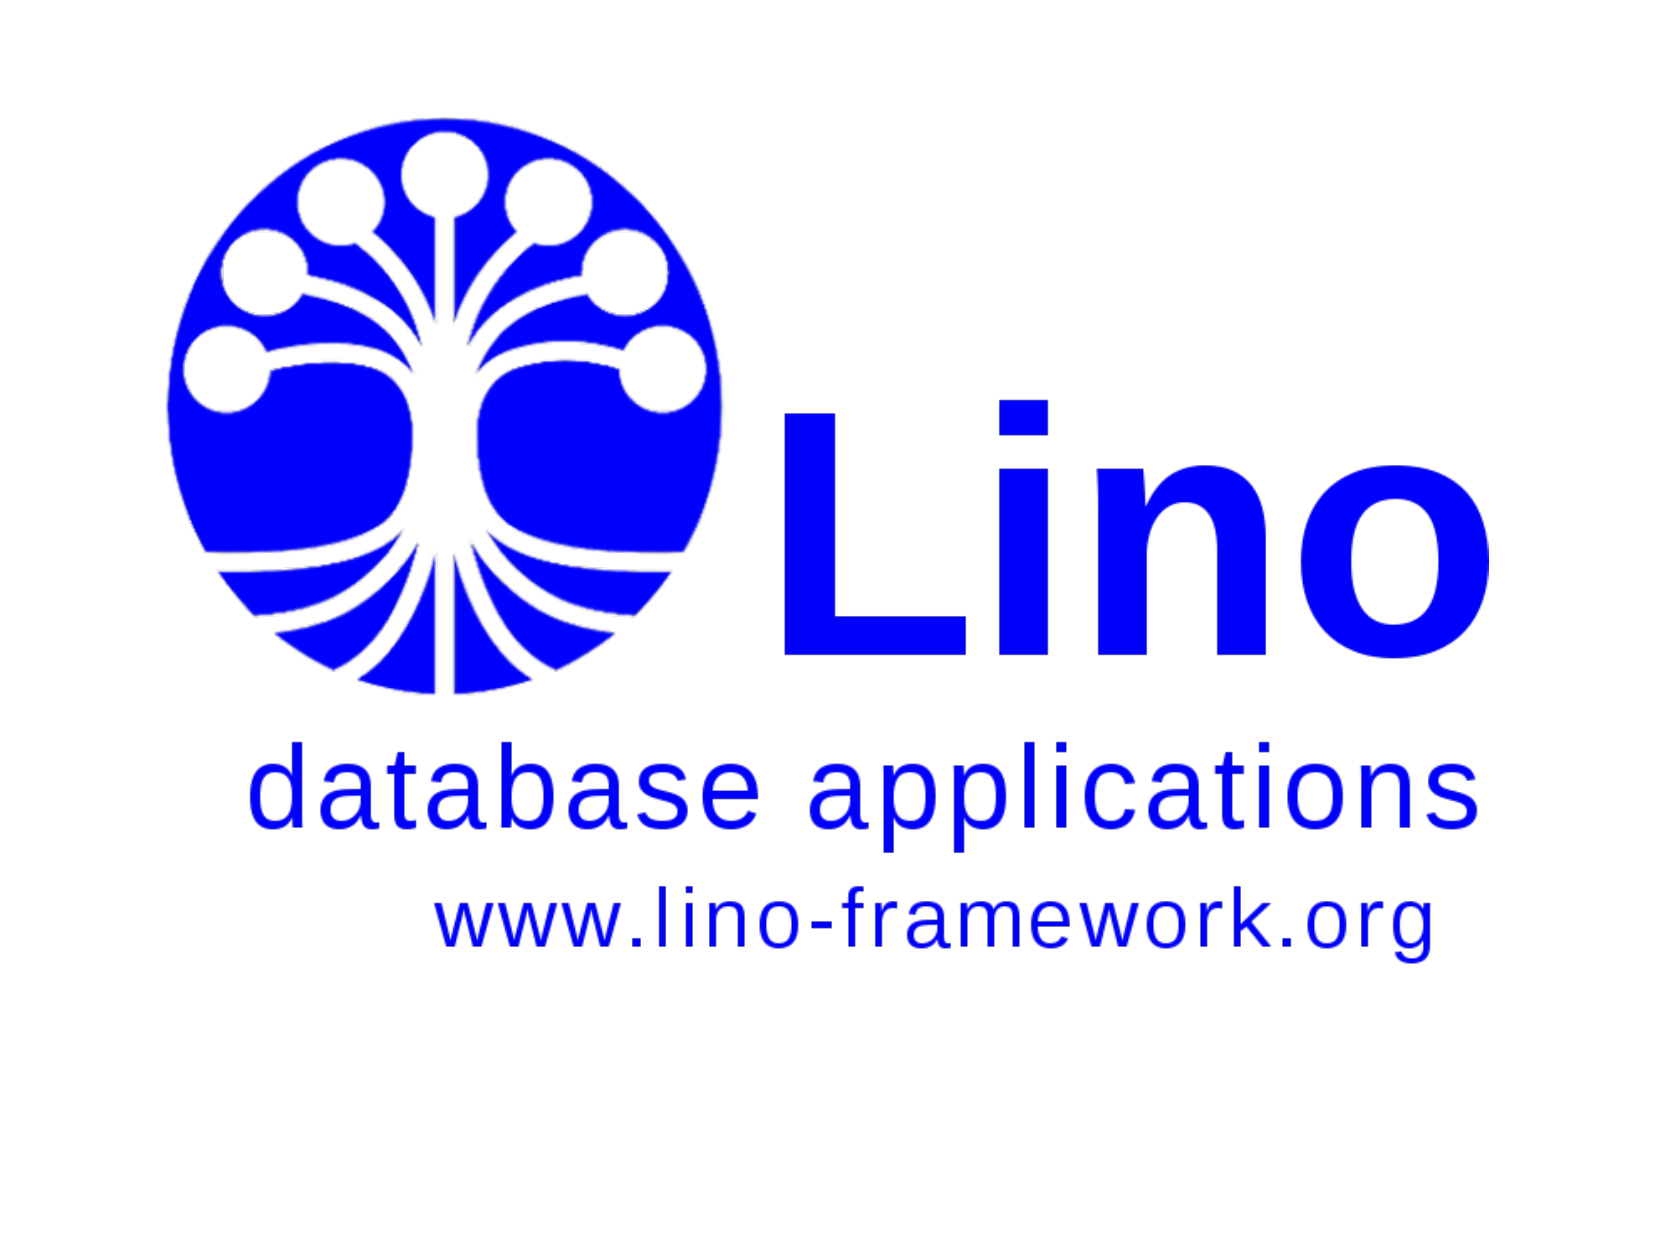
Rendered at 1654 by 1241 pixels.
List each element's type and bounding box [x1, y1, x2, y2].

picture [165, 117, 1489, 1123]
